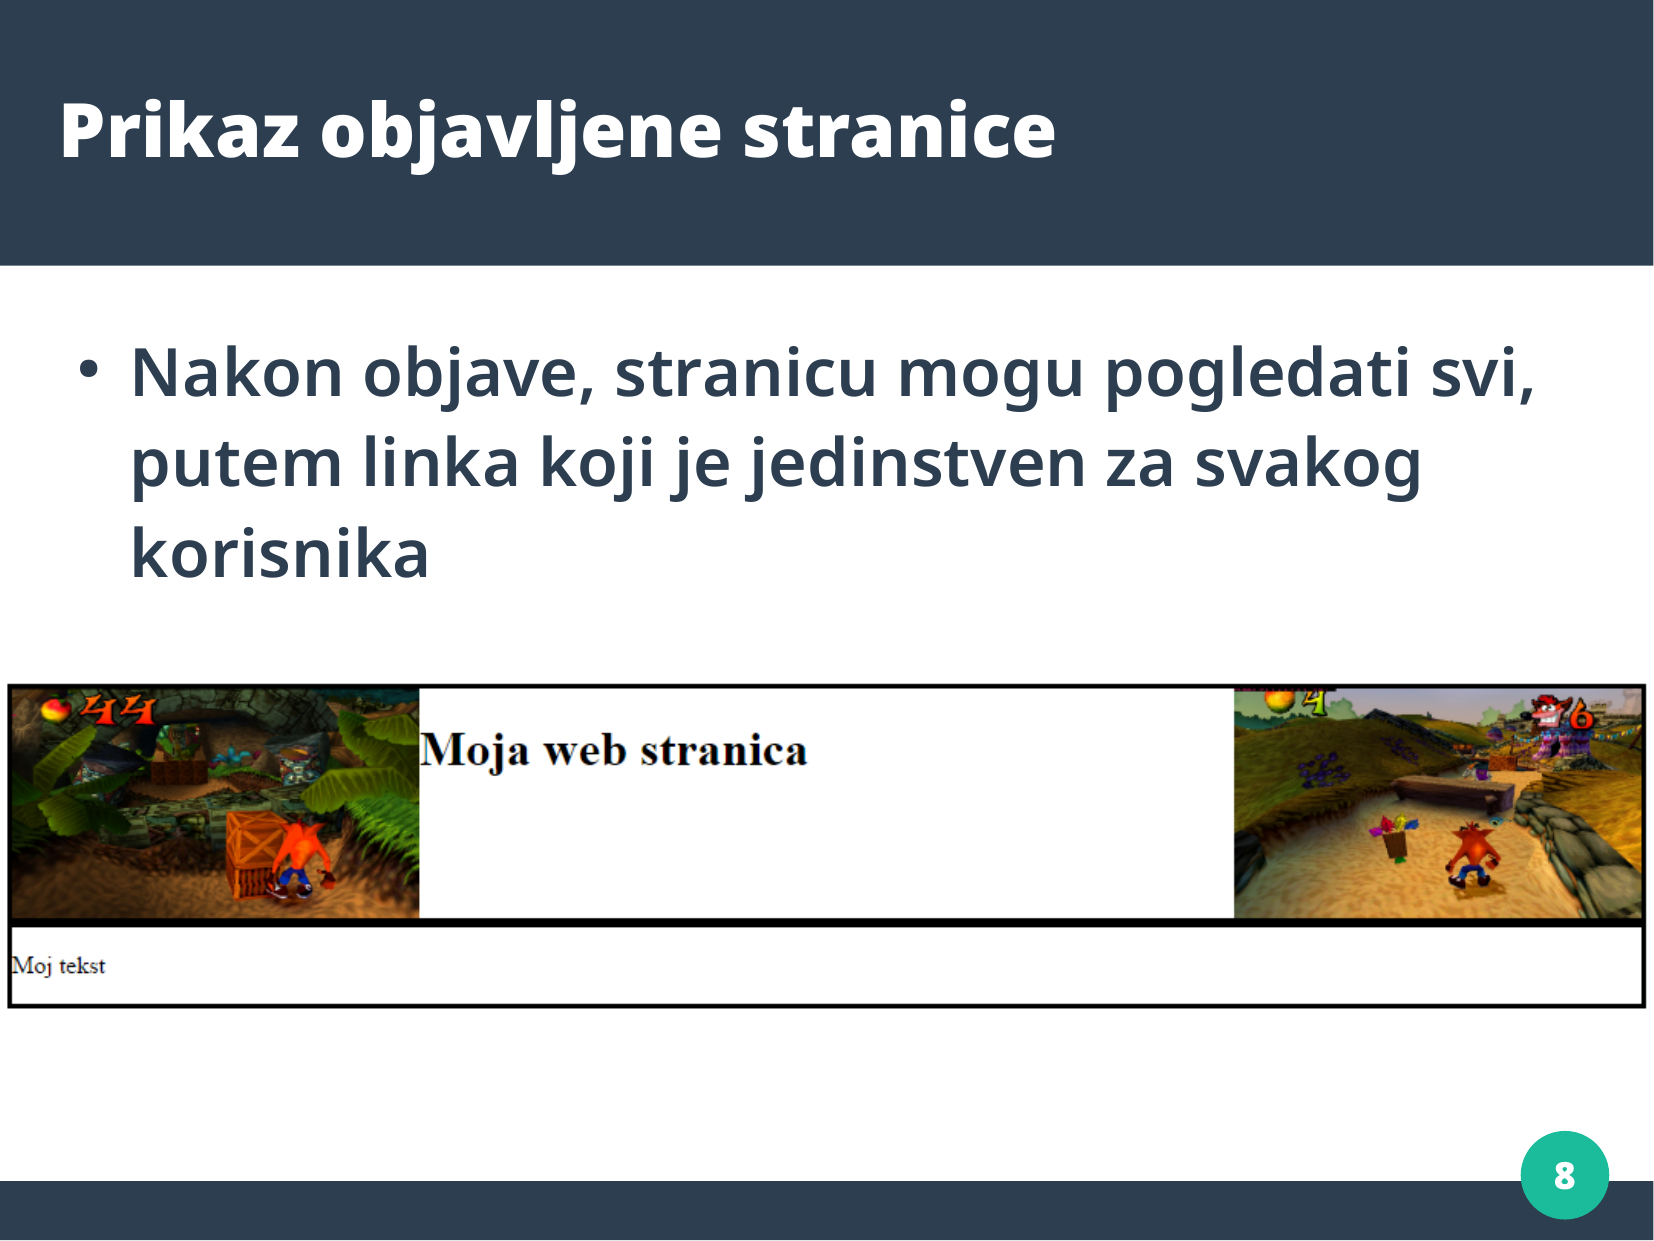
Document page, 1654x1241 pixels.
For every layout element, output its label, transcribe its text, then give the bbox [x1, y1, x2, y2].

list Nakon objave, stranicu mogu pogledati svi, putem linka koji je jedinstven za svakog korisnika [59, 324, 1595, 675]
title Prikaz objavljene stranice [59, 49, 1595, 207]
picture [0, 675, 1654, 1123]
list Nakon objave, stranicu mogu pogledati svi, putem linka koji je jedinstven za svakog korisnika [59, 1123, 1595, 1152]
